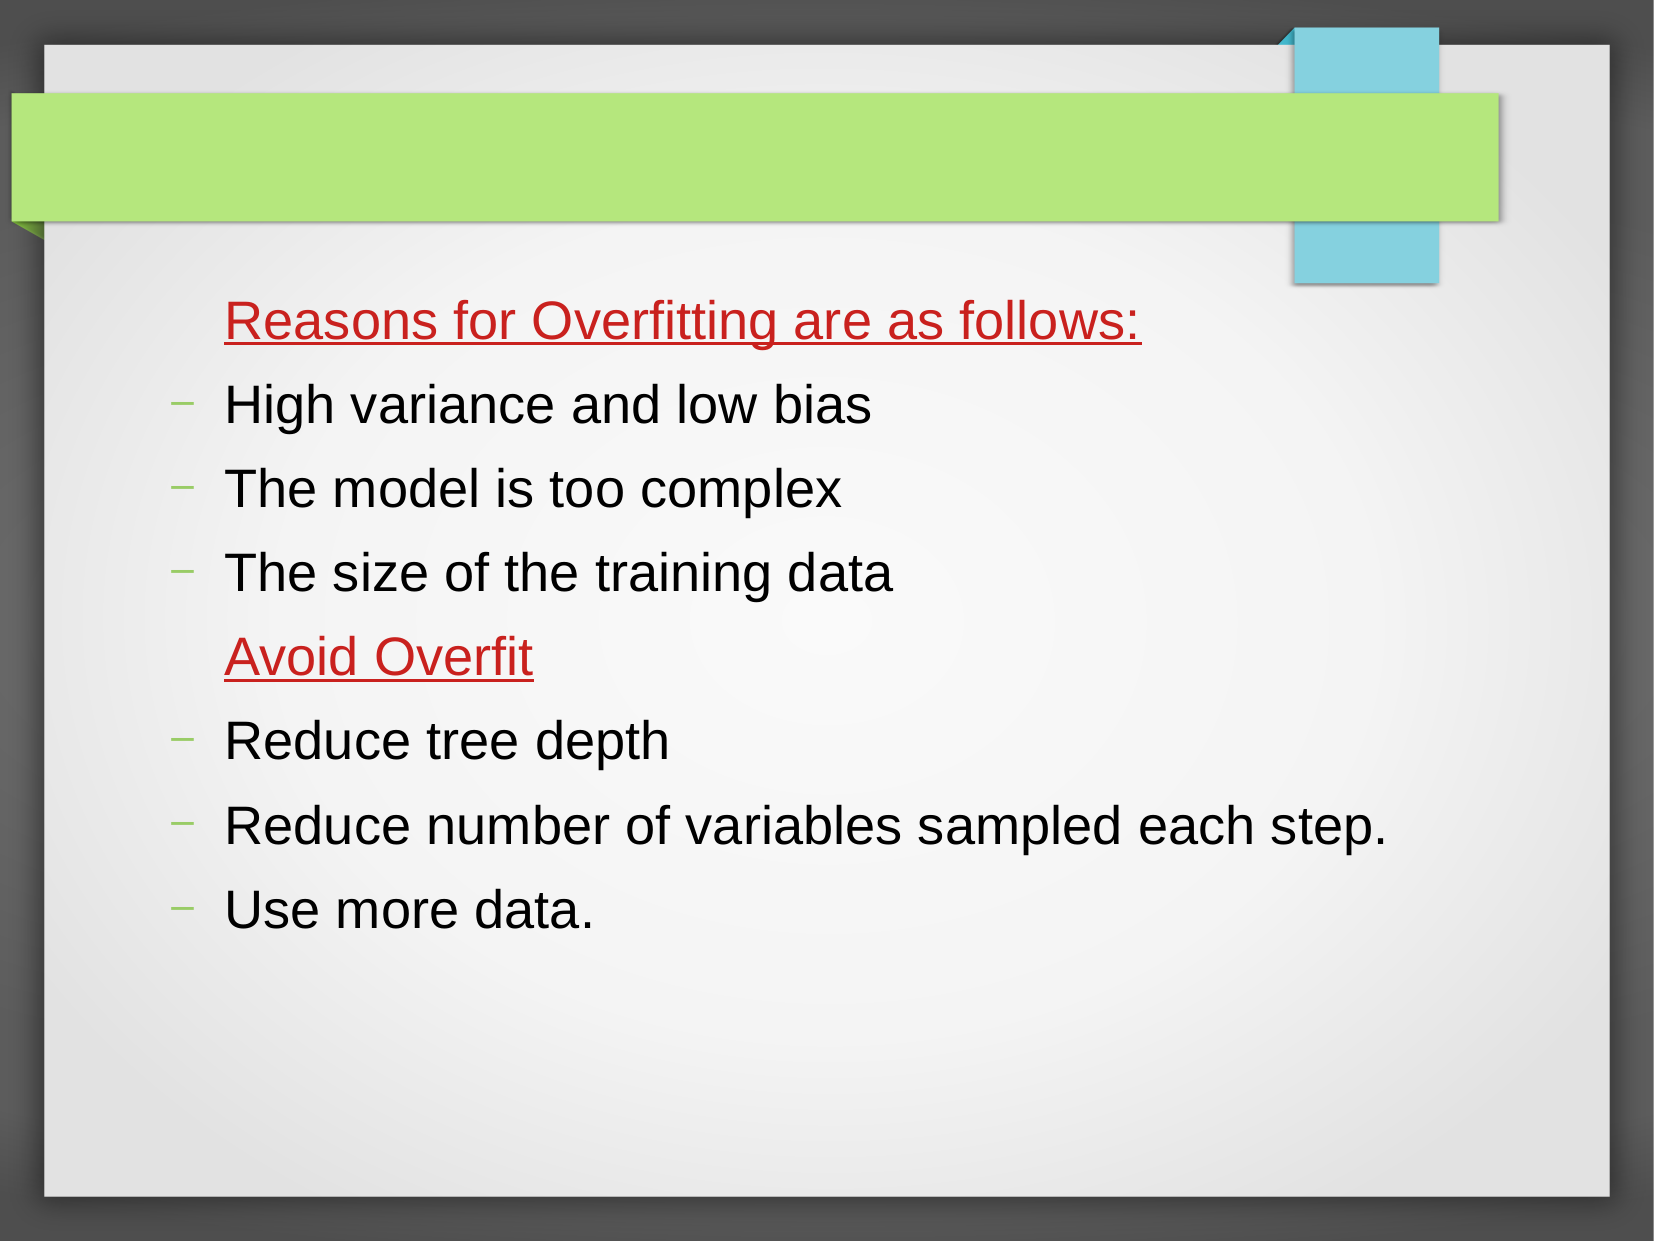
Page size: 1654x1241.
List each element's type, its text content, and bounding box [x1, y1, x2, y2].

picture [0, 0, 1654, 1241]
list Reasons for Overfitting are as follows: High variance and low bias The model is too complex The size of the training data Avoid Overfit Reduce tree depth Reduce number of variables sampled each step. Use more data. [82, 290, 1571, 1010]
